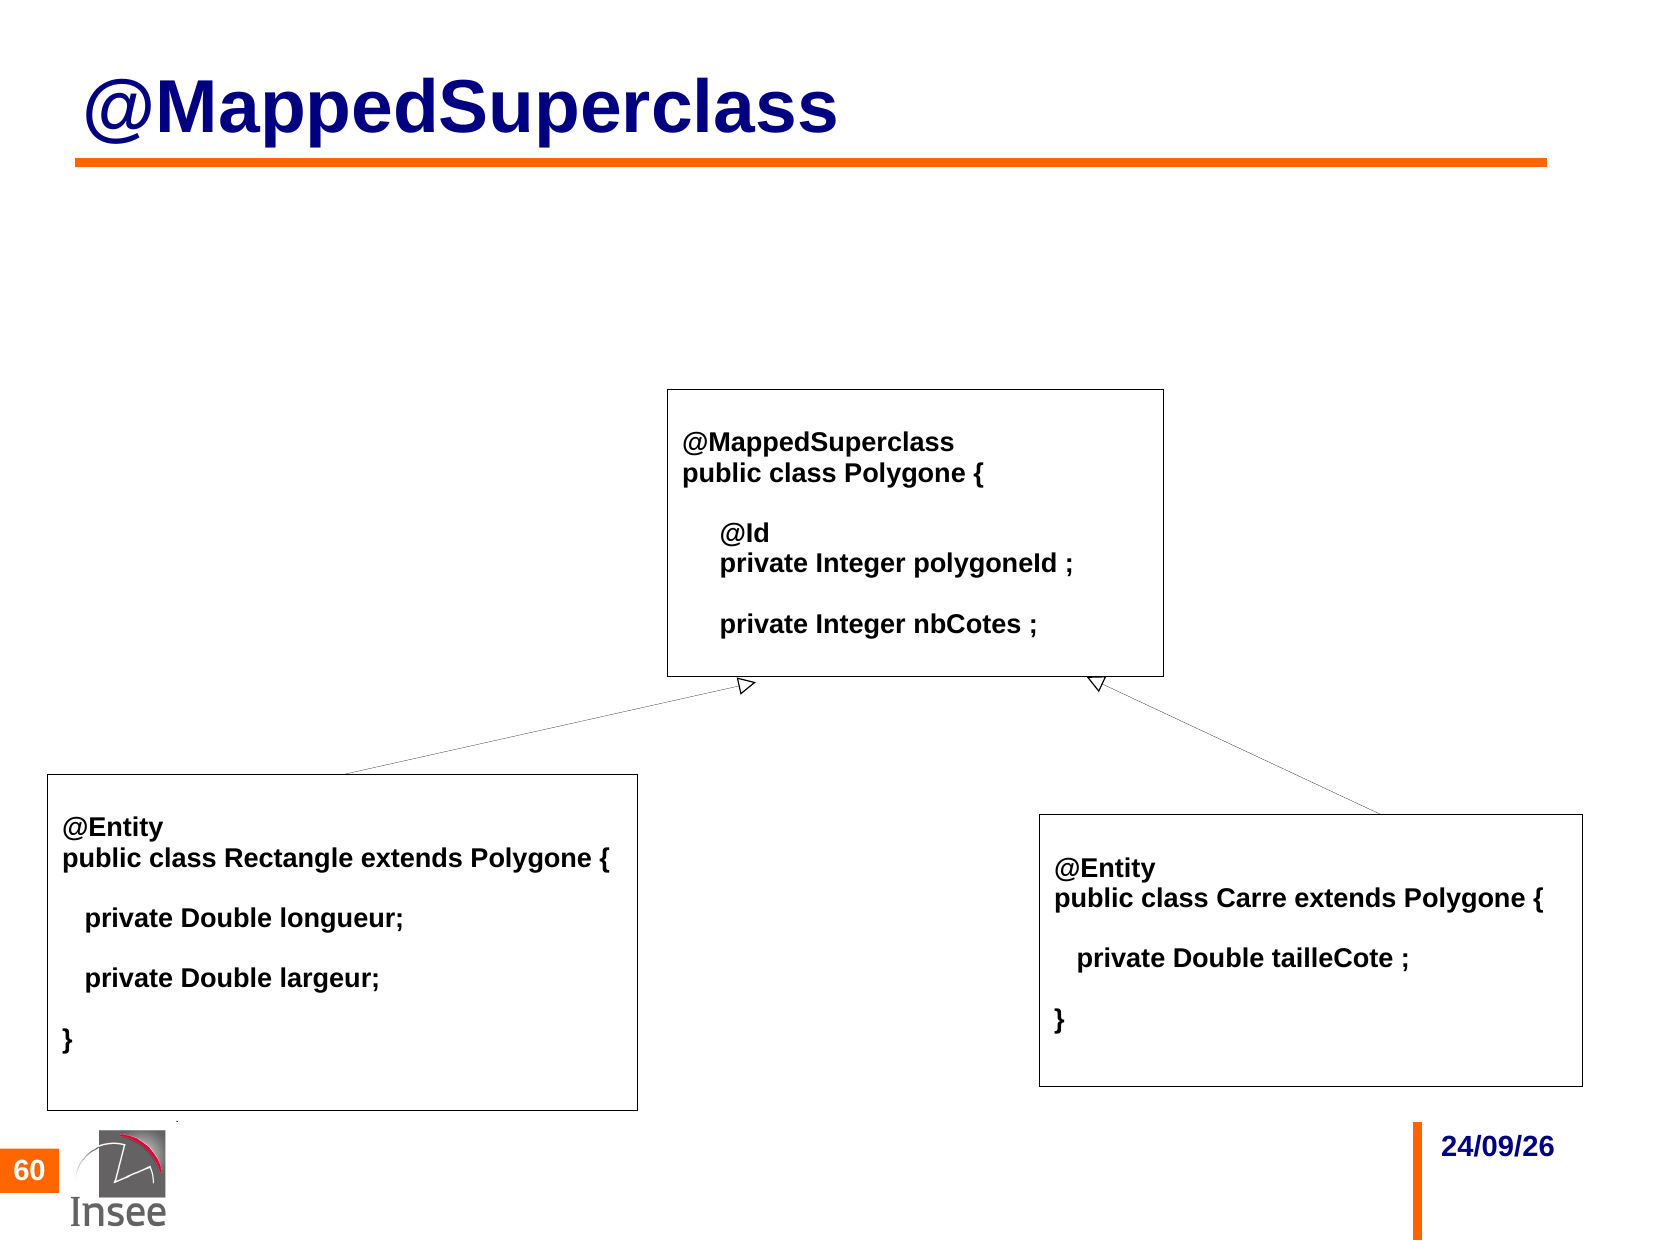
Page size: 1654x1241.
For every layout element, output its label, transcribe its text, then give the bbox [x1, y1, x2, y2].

text_box @MappedSuperclass public class Polygone { @Id private Integer polygoneId ; private Integer nbCotes ; [667, 389, 1164, 677]
title @MappedSuperclass [82, 49, 1619, 163]
picture [62, 1121, 178, 1241]
text_box @Entity public class Carre extends Polygone { private Double tailleCote ; } [1039, 814, 1583, 1087]
text_box @Entity public class Rectangle extends Polygone { private Double longueur; private Double largeur; } [47, 774, 638, 1111]
